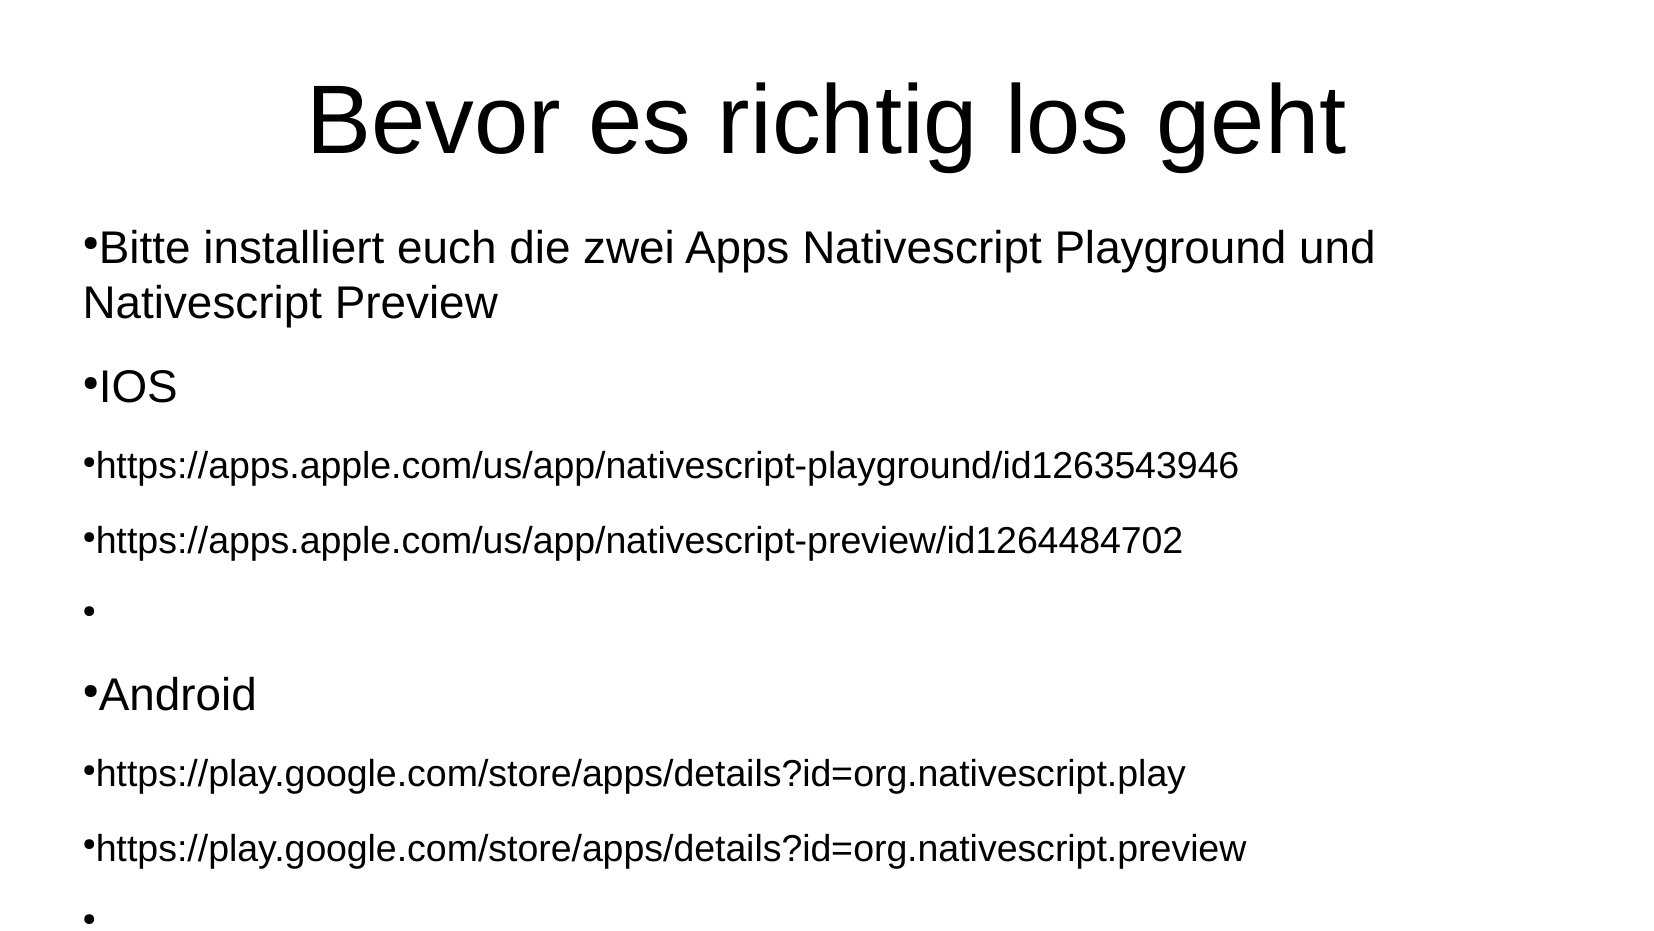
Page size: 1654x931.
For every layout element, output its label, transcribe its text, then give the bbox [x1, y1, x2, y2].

title Bevor es richtig los geht [82, 37, 1571, 193]
subtitle Bitte installiert euch die zwei Apps Nativescript Playground und Nativescript Preview IOS https://apps.apple.com/us/app/nativescript-playground/id1263543946 https://apps.apple.com/us/app/nativescript-preview/id1264484702 Android https://play.google.com/store/apps/details?id=org.nativescript.play https://play.google.com/store/apps/details?id=org.nativescript.preview [82, 217, 1571, 758]
